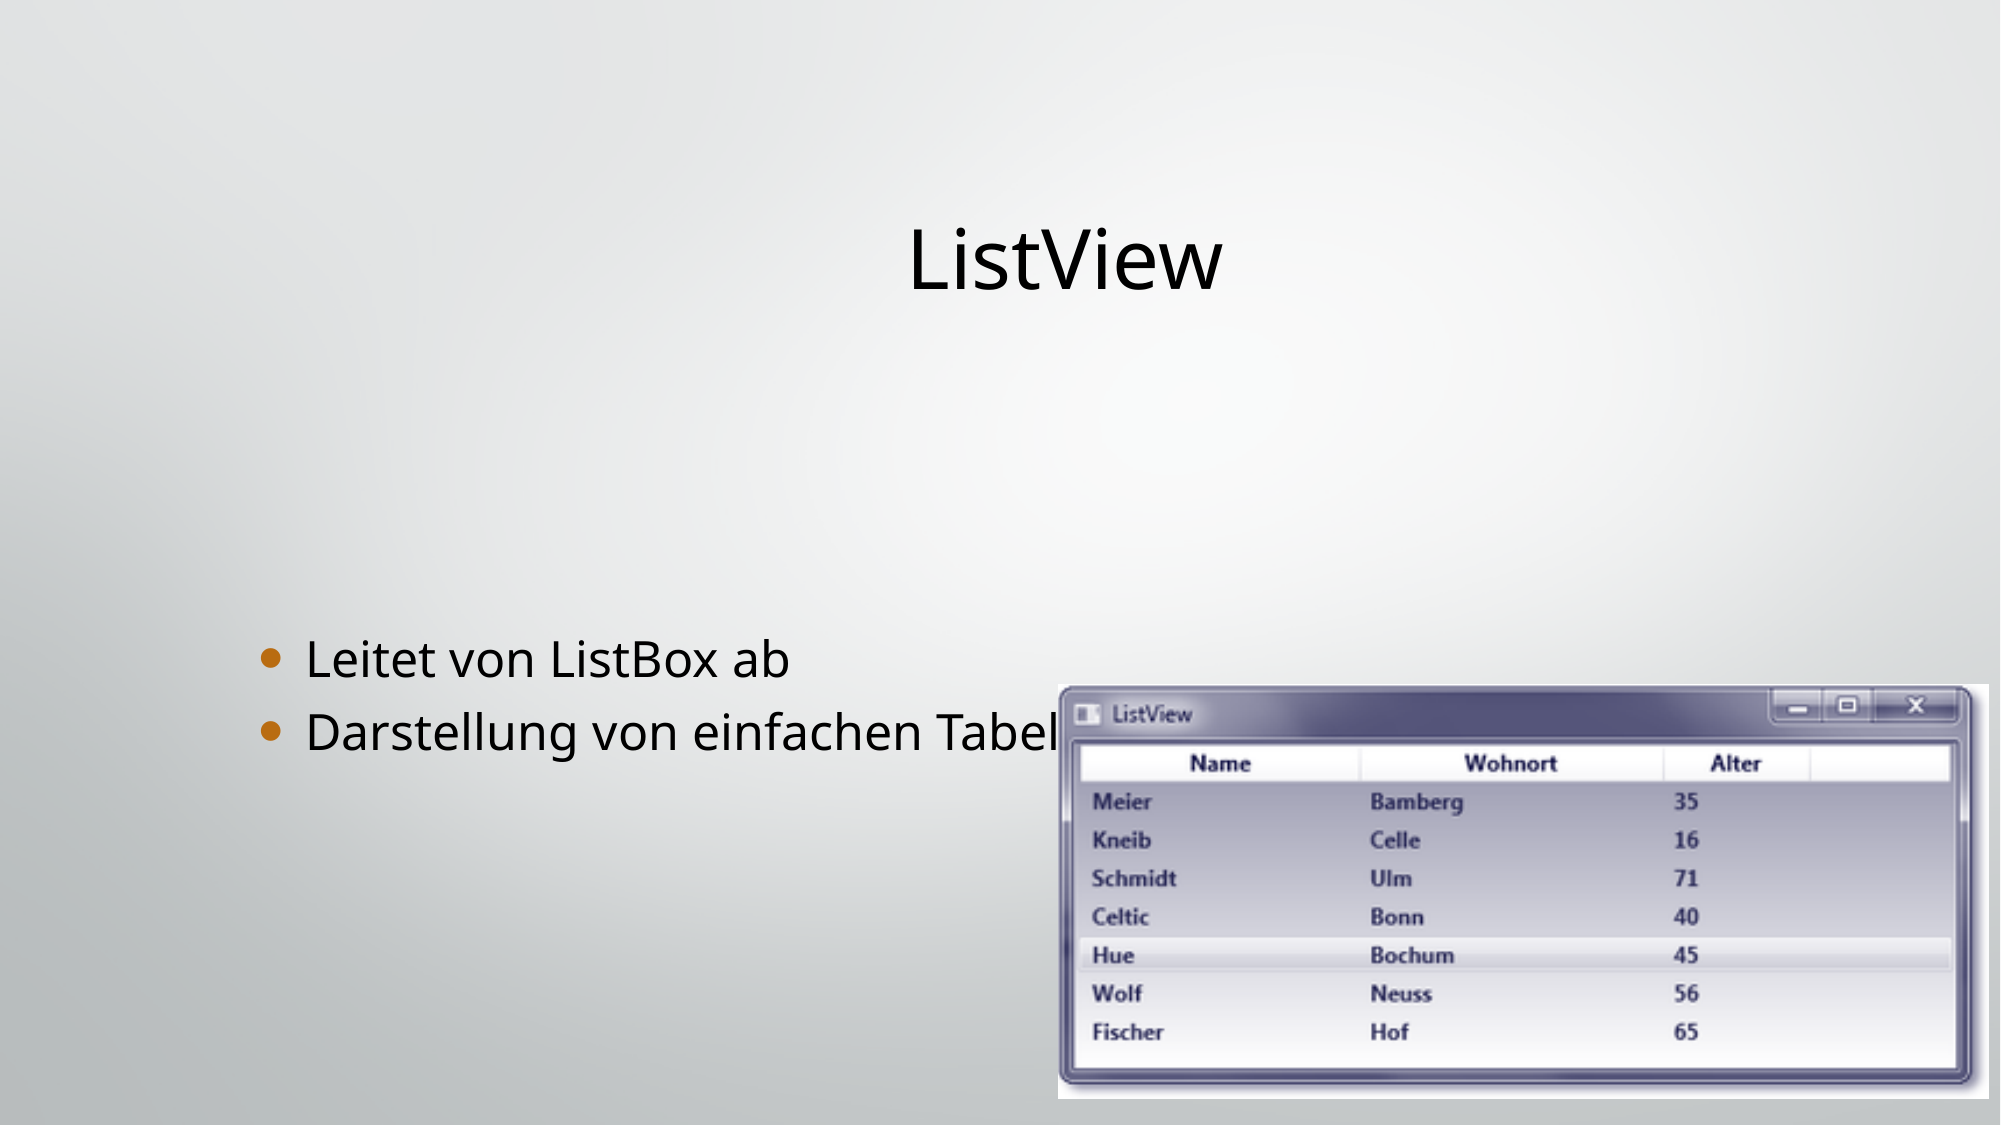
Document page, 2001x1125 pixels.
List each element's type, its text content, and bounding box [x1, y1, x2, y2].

title ListView [243, 112, 1887, 400]
list Leitet von ListBox ab Darstellung von einfachen Tabellen [243, 437, 1887, 950]
picture [0, 0, 2001, 1125]
